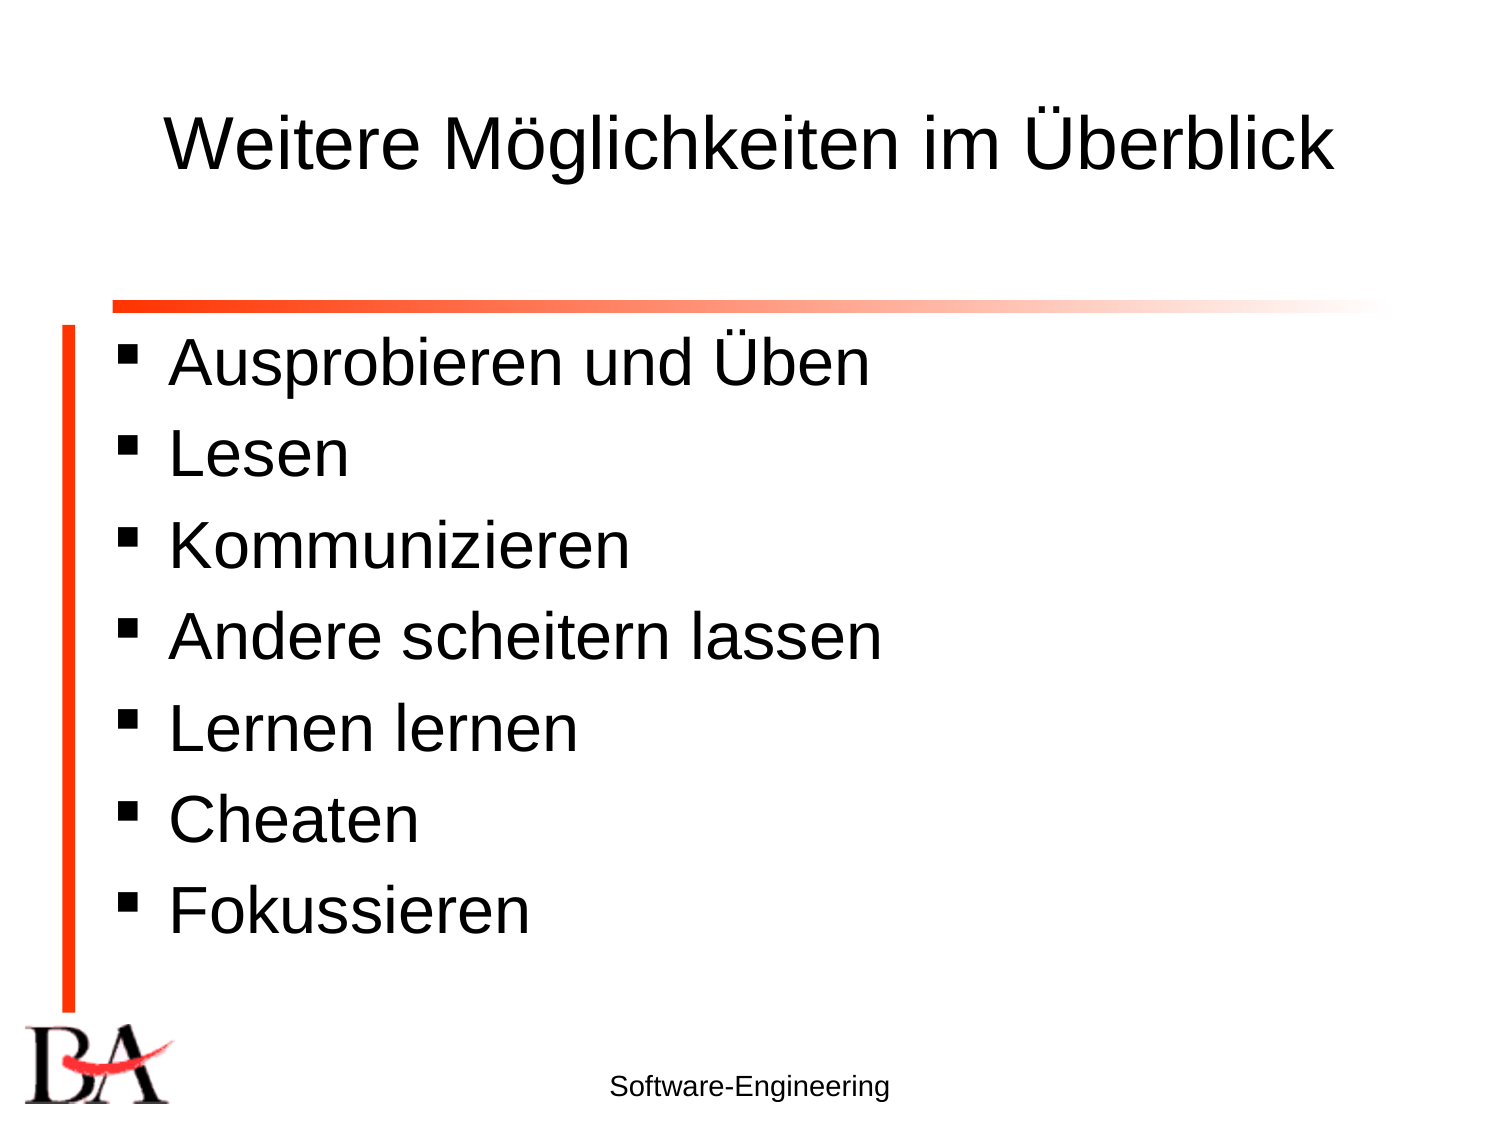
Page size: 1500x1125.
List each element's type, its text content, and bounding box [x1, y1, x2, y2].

title Weitere Möglichkeiten im Überblick [112, 21, 1388, 266]
picture [24, 1024, 175, 1104]
list Ausprobieren und Üben Lesen Kommunizieren Andere scheitern lassen Lernen lernen Cheaten Fokussieren [112, 324, 1388, 1040]
